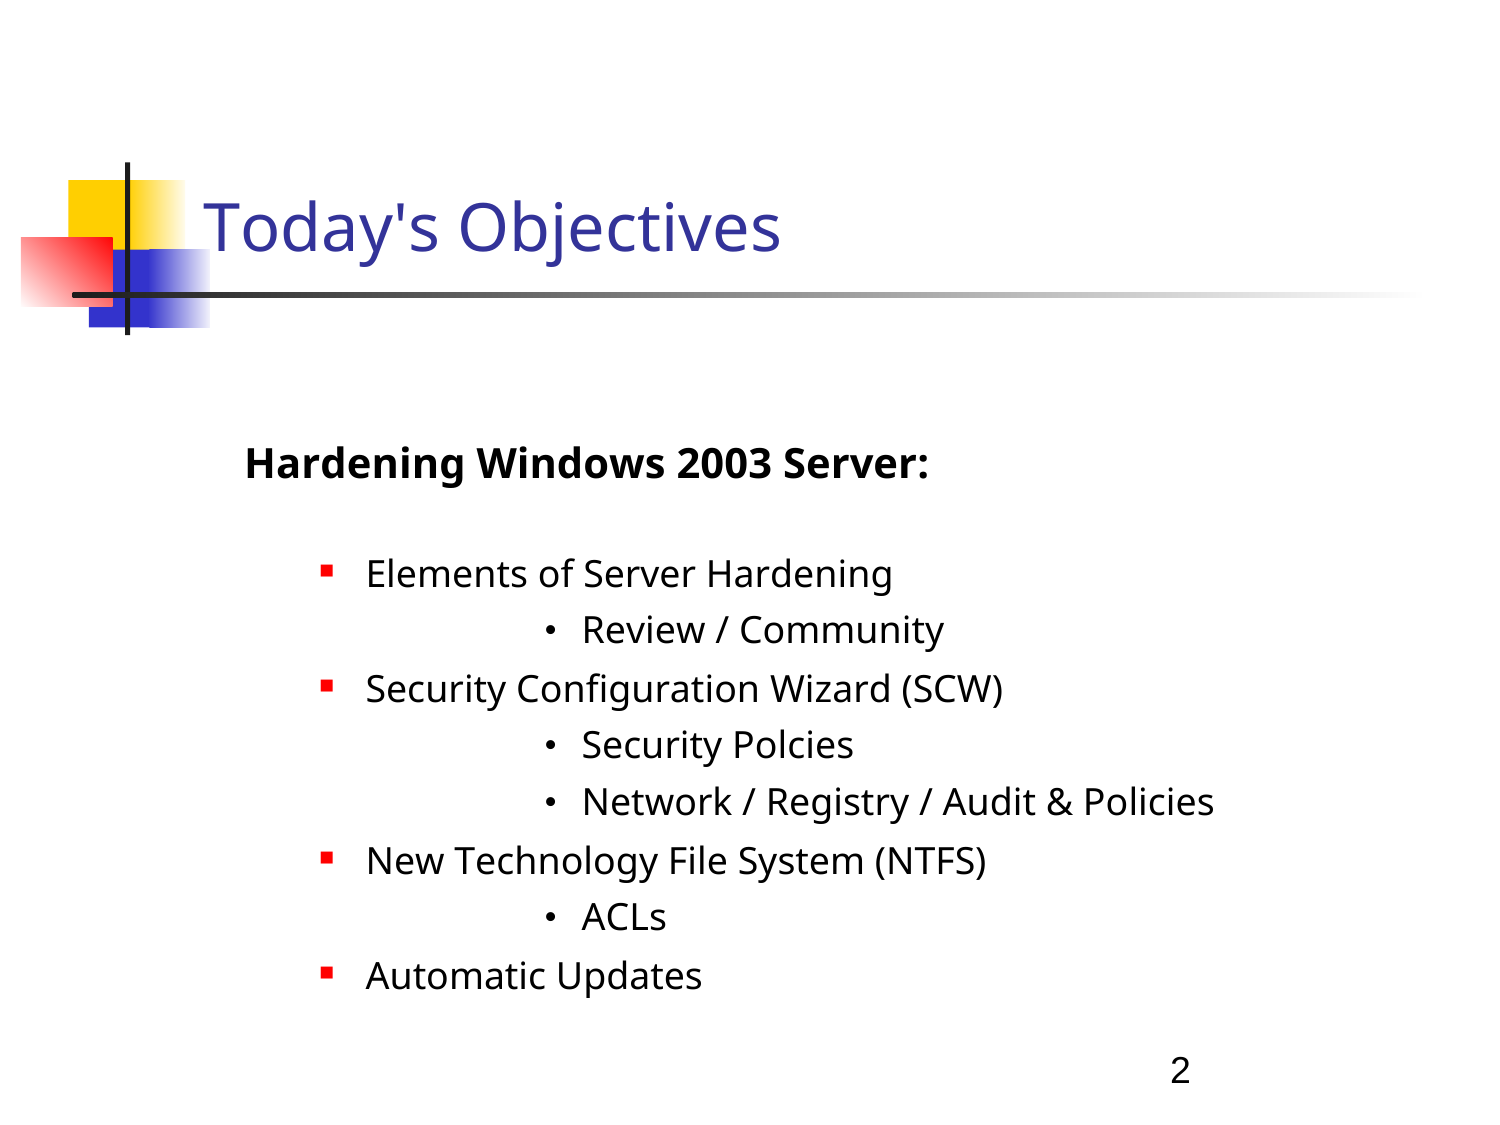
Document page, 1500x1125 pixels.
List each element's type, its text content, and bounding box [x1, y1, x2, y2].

list Hardening Windows 2003 Server: Elements of Server Hardening Review / Community Security Configuration Wizard (SCW) Security Polcies Network / Registry / Audit & Policies New Technology File System (NTFS) ACLs Automatic Updates [229, 365, 1434, 1034]
title Today's Objectives [188, 35, 1468, 276]
